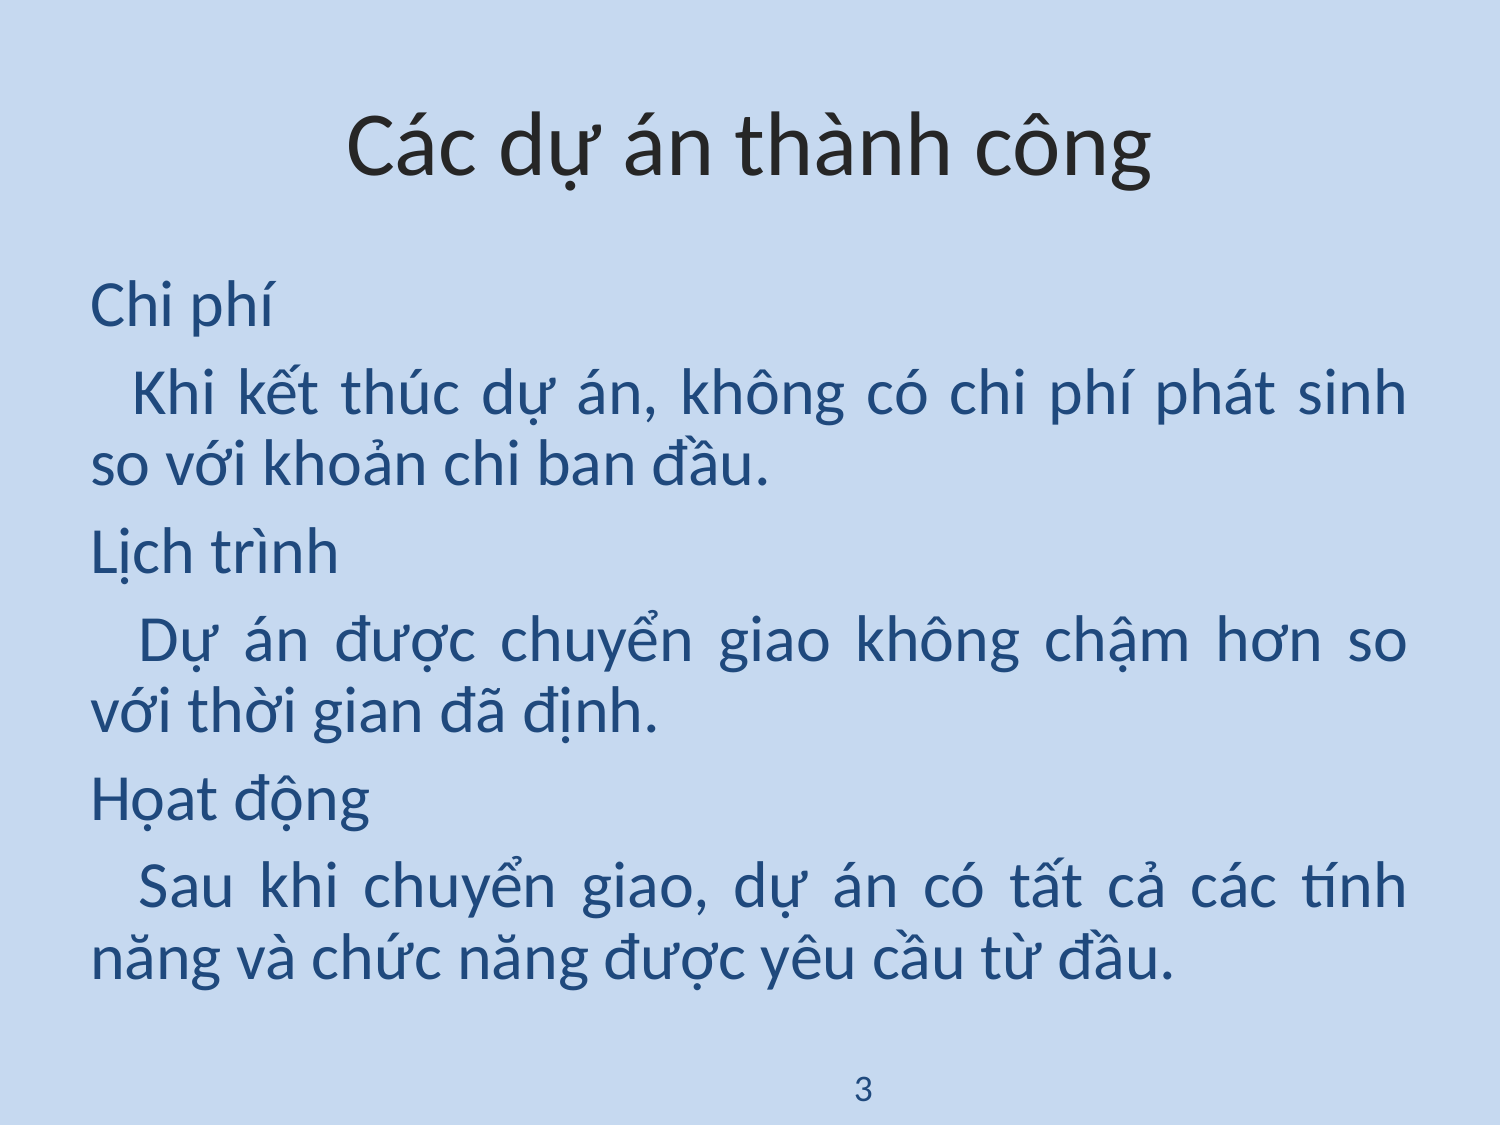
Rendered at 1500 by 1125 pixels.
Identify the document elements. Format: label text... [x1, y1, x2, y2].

title Các dự án thành công [75, 45, 1426, 233]
list Chi phí Khi kết thúc dự án, không có chi phí phát sinh so với khoản chi ban đầu. Lịch trình Dự án được chuyển giao không chậm hơn so với thời gian đã định. Họat động Sau khi chuyển giao, dự án có tất cả các tính năng và chức năng được yêu cầu từ đầu. [75, 262, 1426, 1005]
